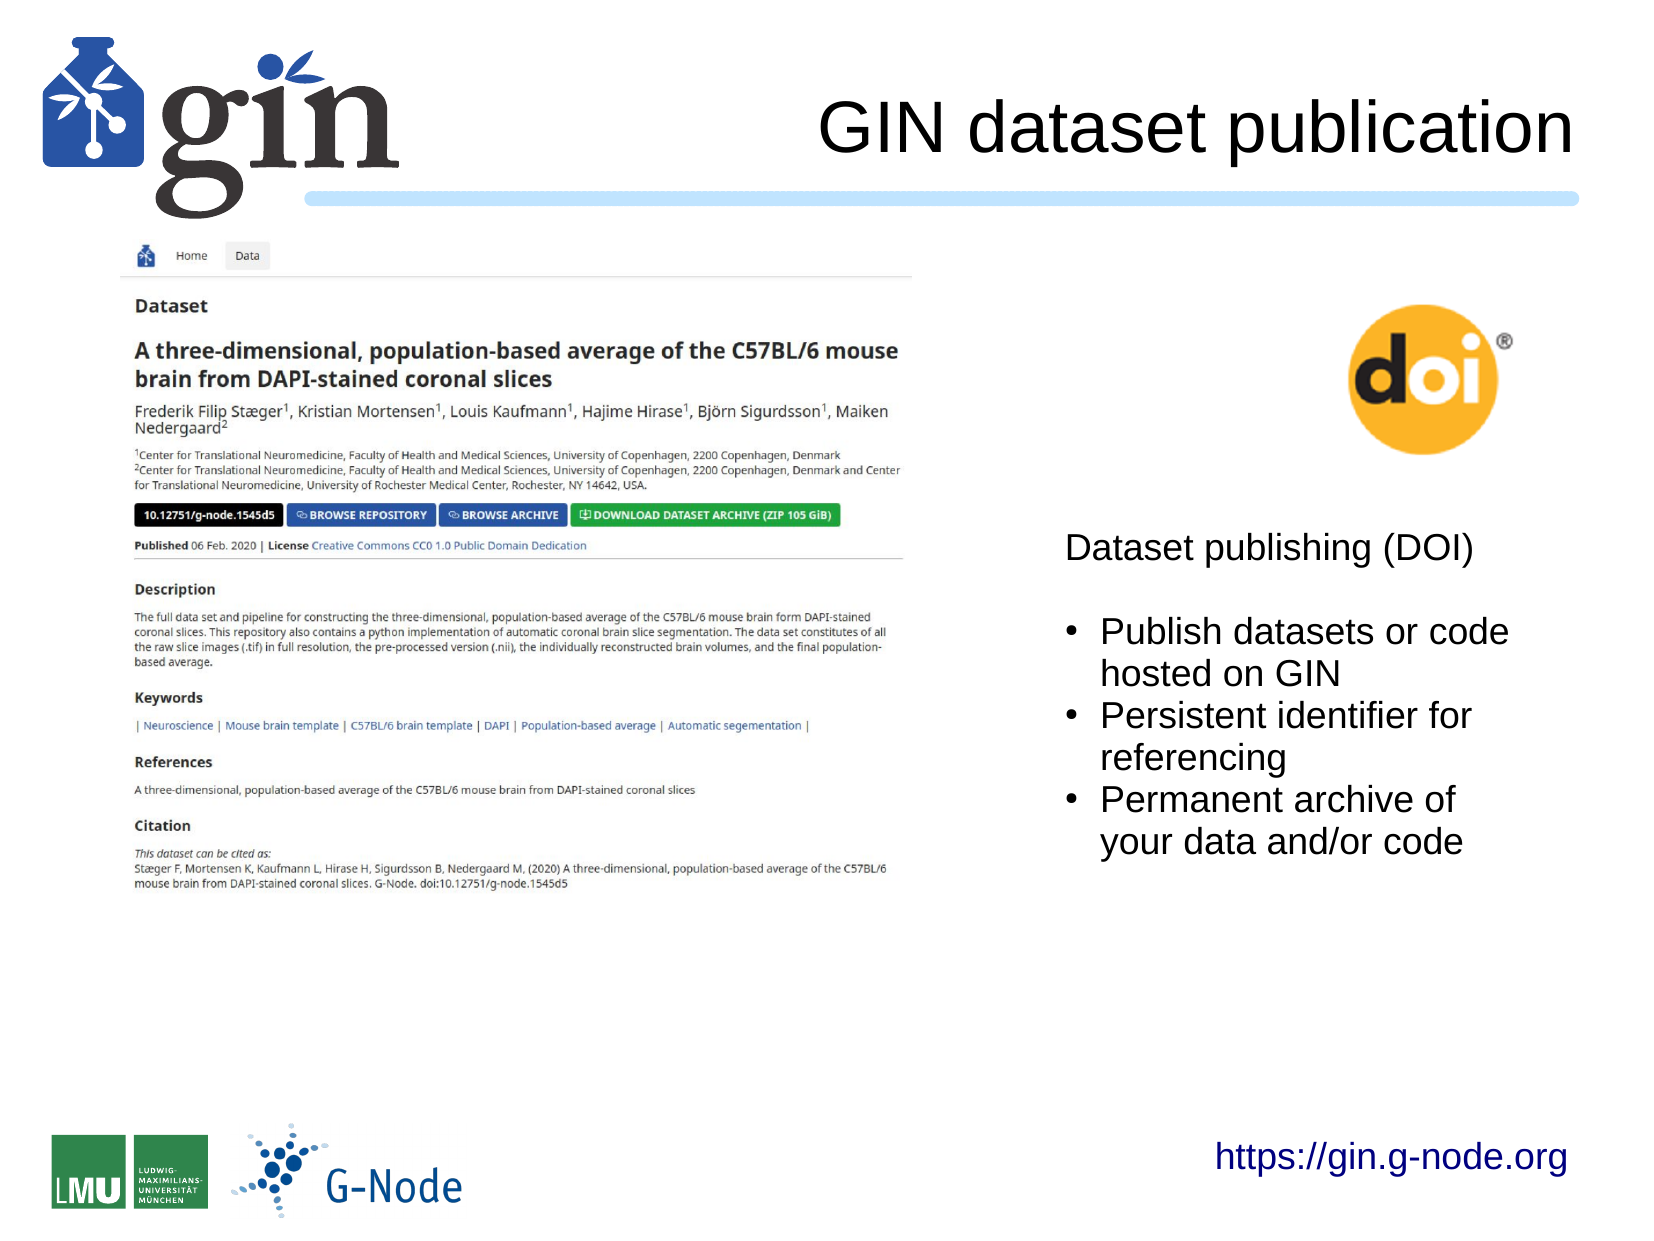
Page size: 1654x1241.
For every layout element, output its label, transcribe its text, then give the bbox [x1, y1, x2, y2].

text_box Dataset publishing (DOI) Publish datasets or code hosted on GIN Persistent identifier for referencing Permanent archive of your data and/or code [1050, 519, 1563, 871]
picture [230, 1123, 467, 1219]
text_box https://gin.g-node.org [1200, 1128, 1625, 1186]
picture [120, 239, 912, 916]
picture [1341, 299, 1516, 460]
picture [33, 30, 409, 224]
text_box GIN dataset publication [87, 30, 1576, 226]
